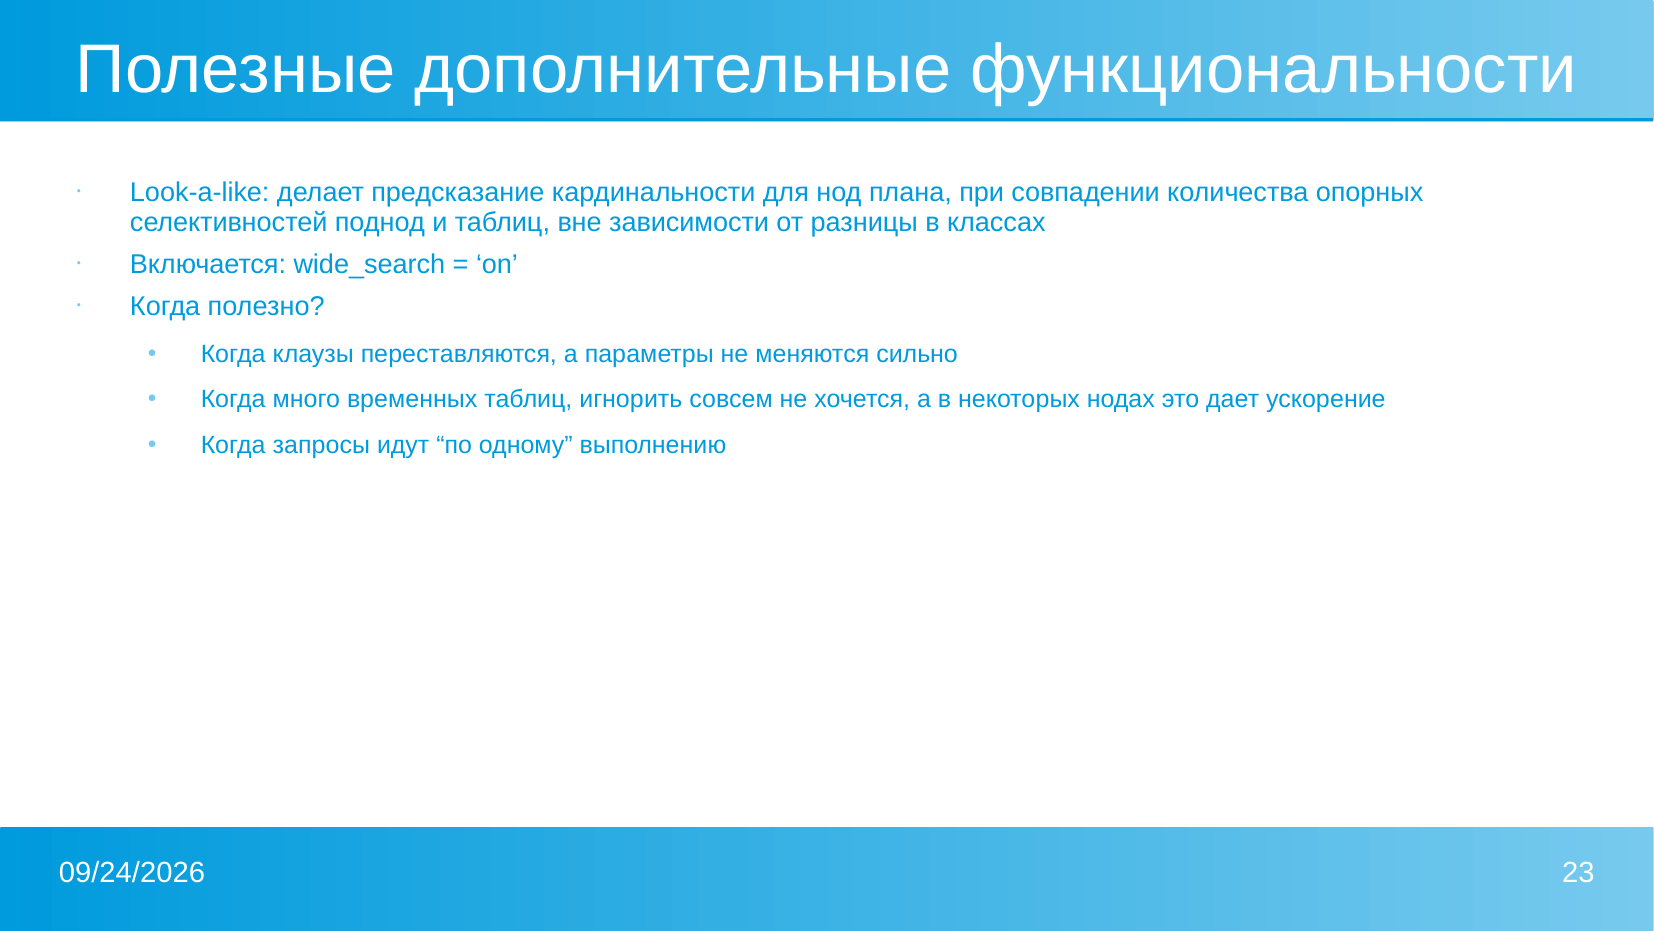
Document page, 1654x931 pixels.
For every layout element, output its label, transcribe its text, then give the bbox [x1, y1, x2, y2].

list Look-a-like: делает предсказание кардинальности для нод плана, при совпадении количества опорных селективностей поднод и таблиц, вне зависимости от разницы в классах Включается: wide_search = ‘on’ Когда полезно? Когда клаузы переставляются, а параметры не меняются сильно Когда много временных таблиц, игнорить совсем не хочется, а в некоторых нодах это дает ускорение Когда запросы идут “по одному” выполнению [59, 177, 1595, 768]
title Полезные дополнительные функциональности [59, 29, 1595, 108]
